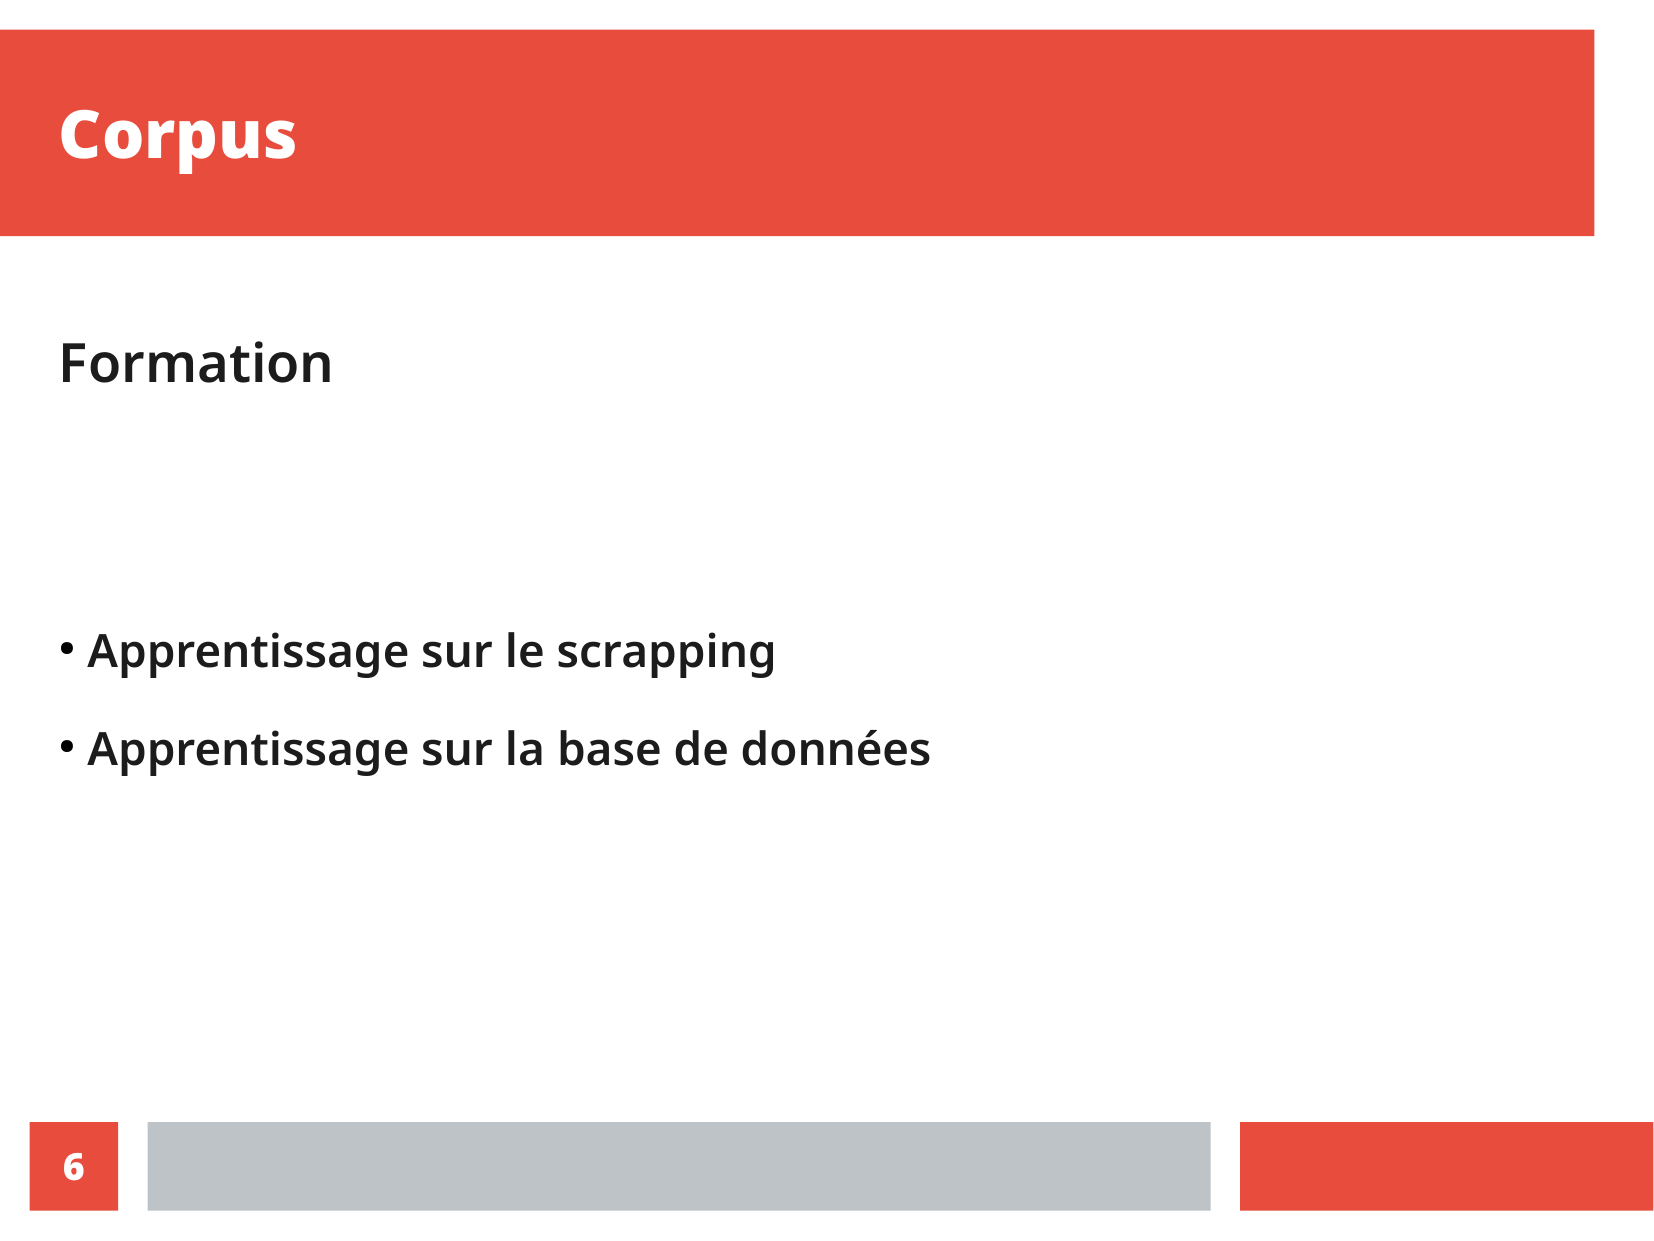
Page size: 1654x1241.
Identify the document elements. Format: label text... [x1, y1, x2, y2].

list Formation Apprentissage sur le scrapping Apprentissage sur la base de données [59, 324, 1565, 1093]
title Corpus [59, 59, 1595, 207]
